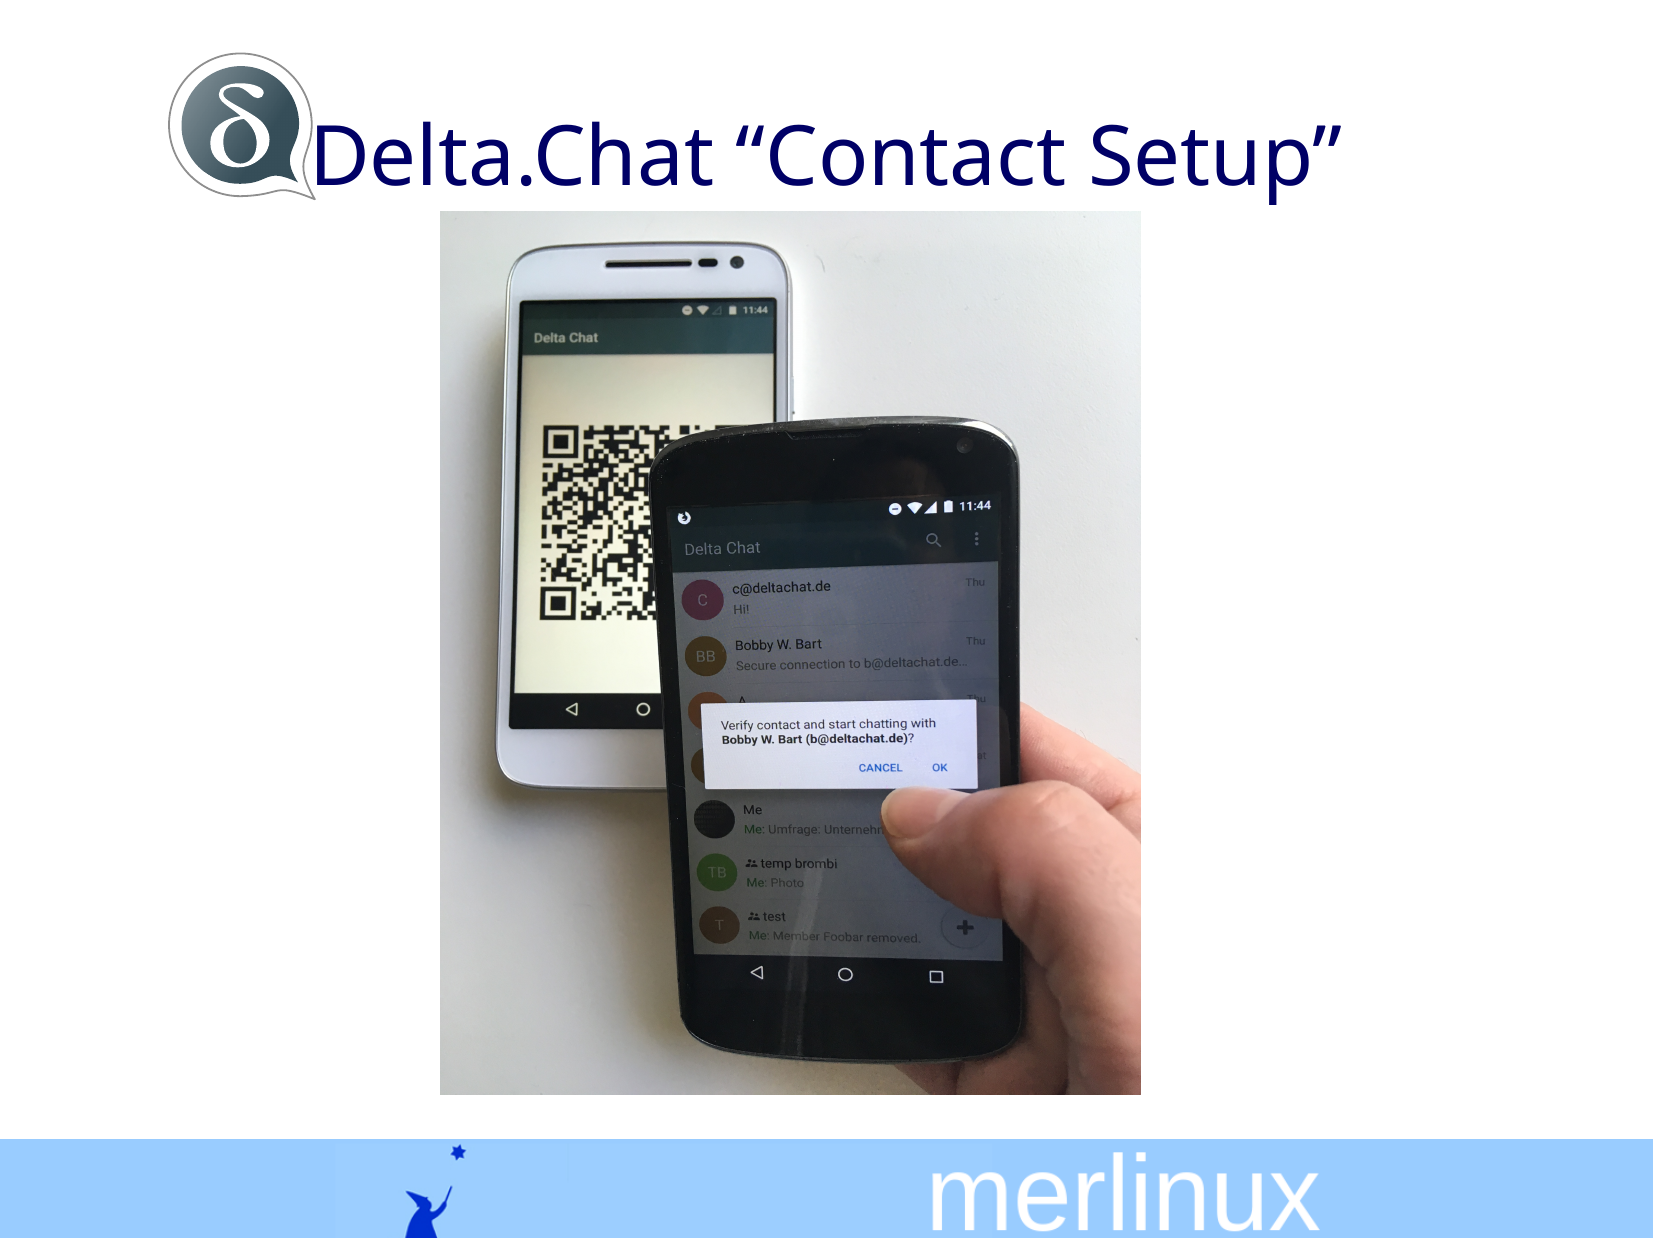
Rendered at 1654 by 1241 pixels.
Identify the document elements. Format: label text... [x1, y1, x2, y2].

picture [0, 1139, 1653, 1238]
picture [440, 211, 1141, 1096]
title Delta.Chat “Contact Setup” [82, 49, 1571, 257]
picture [165, 49, 316, 201]
